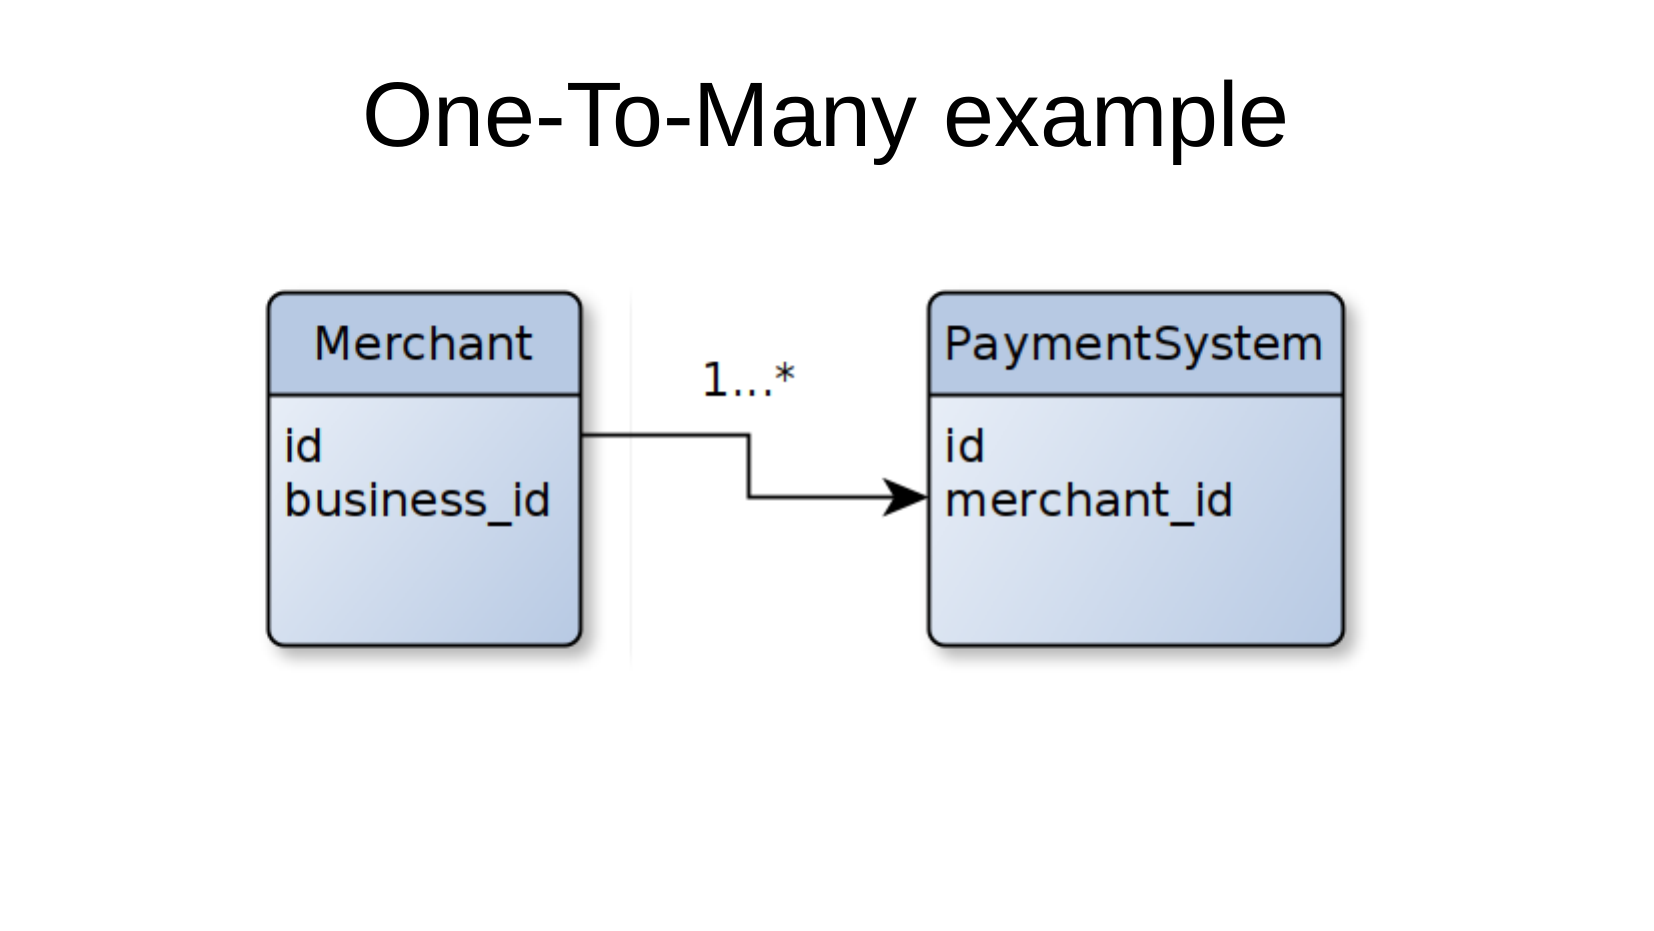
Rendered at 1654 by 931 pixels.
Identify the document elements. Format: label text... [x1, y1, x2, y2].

title One-To-Many example [82, 37, 1571, 193]
picture [208, 200, 1449, 731]
